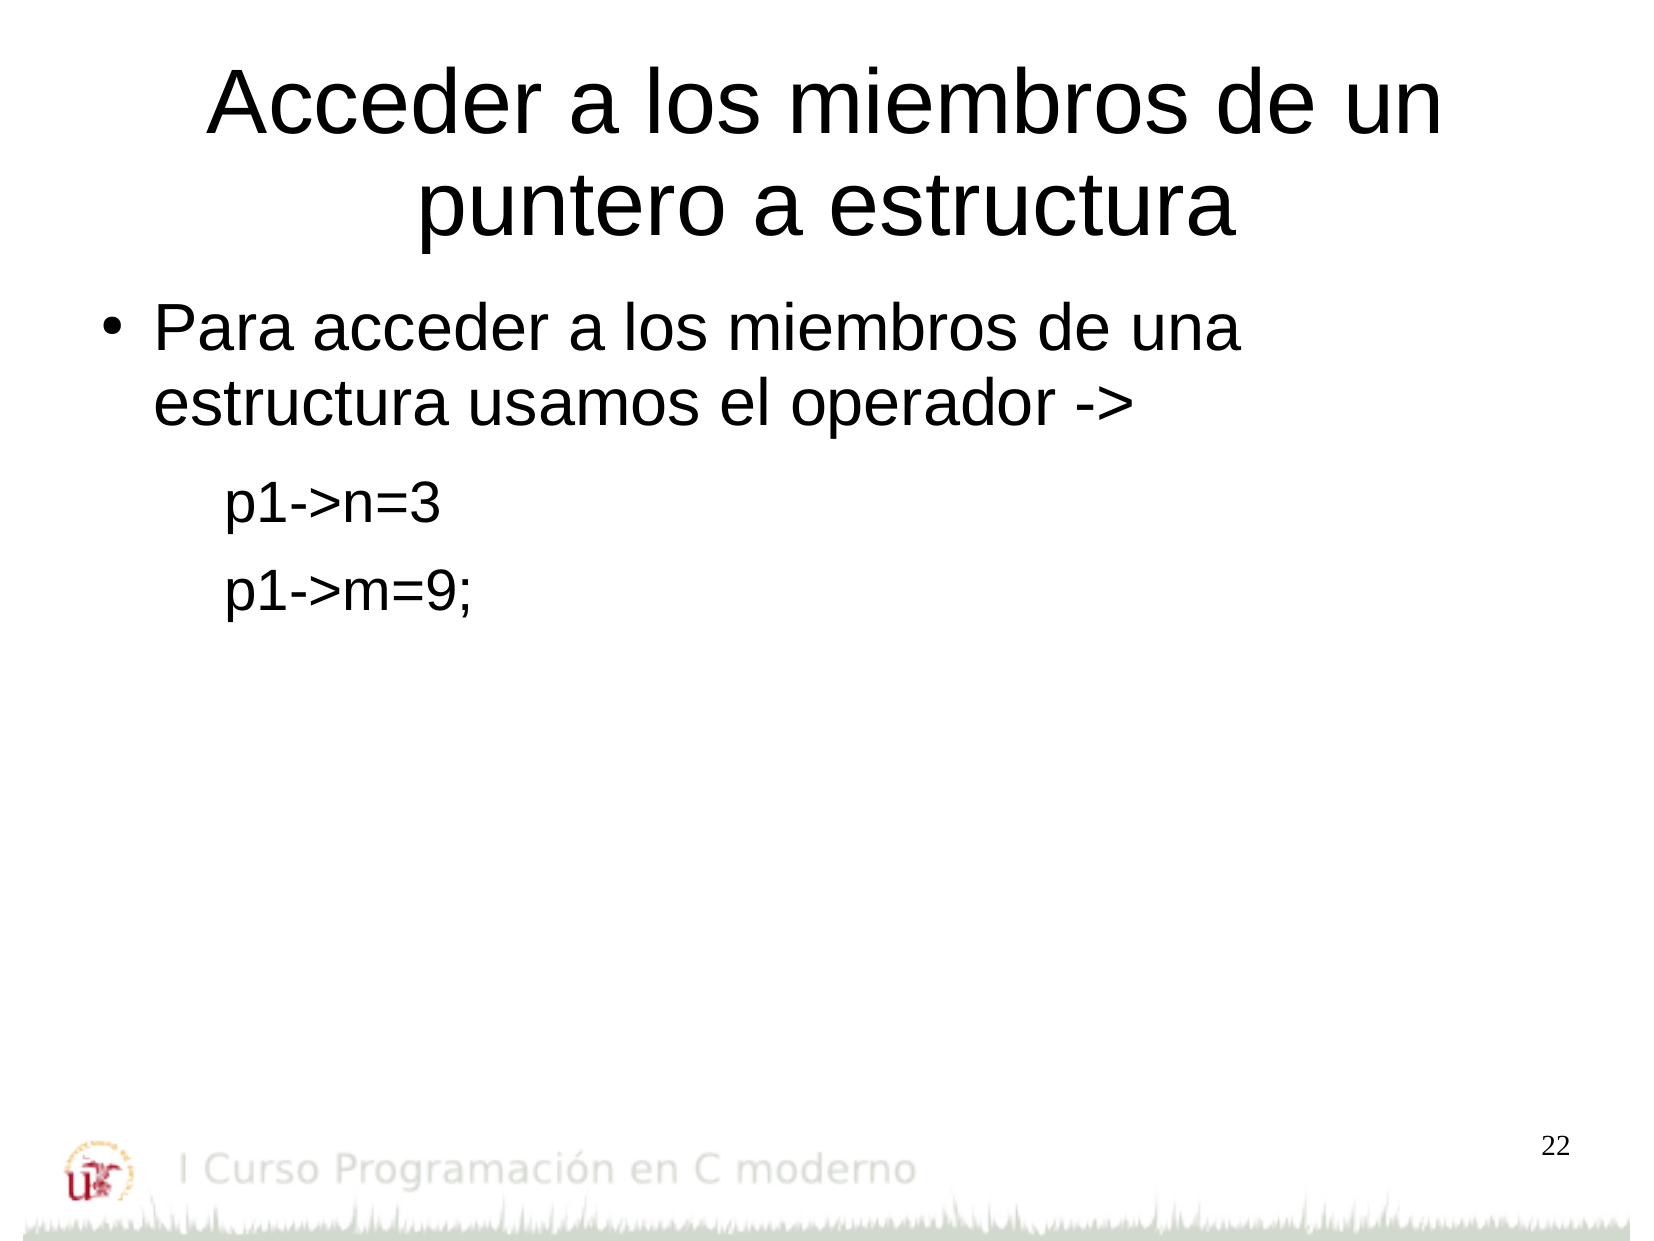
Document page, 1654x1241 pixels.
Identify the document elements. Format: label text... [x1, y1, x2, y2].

title Acceder a los miembros de un puntero a estructura [82, 49, 1571, 257]
picture [23, 1136, 1630, 1241]
list Para acceder a los miembros de una estructura usamos el operador -> p1->n=3 p1->m=9; [82, 290, 1538, 1010]
